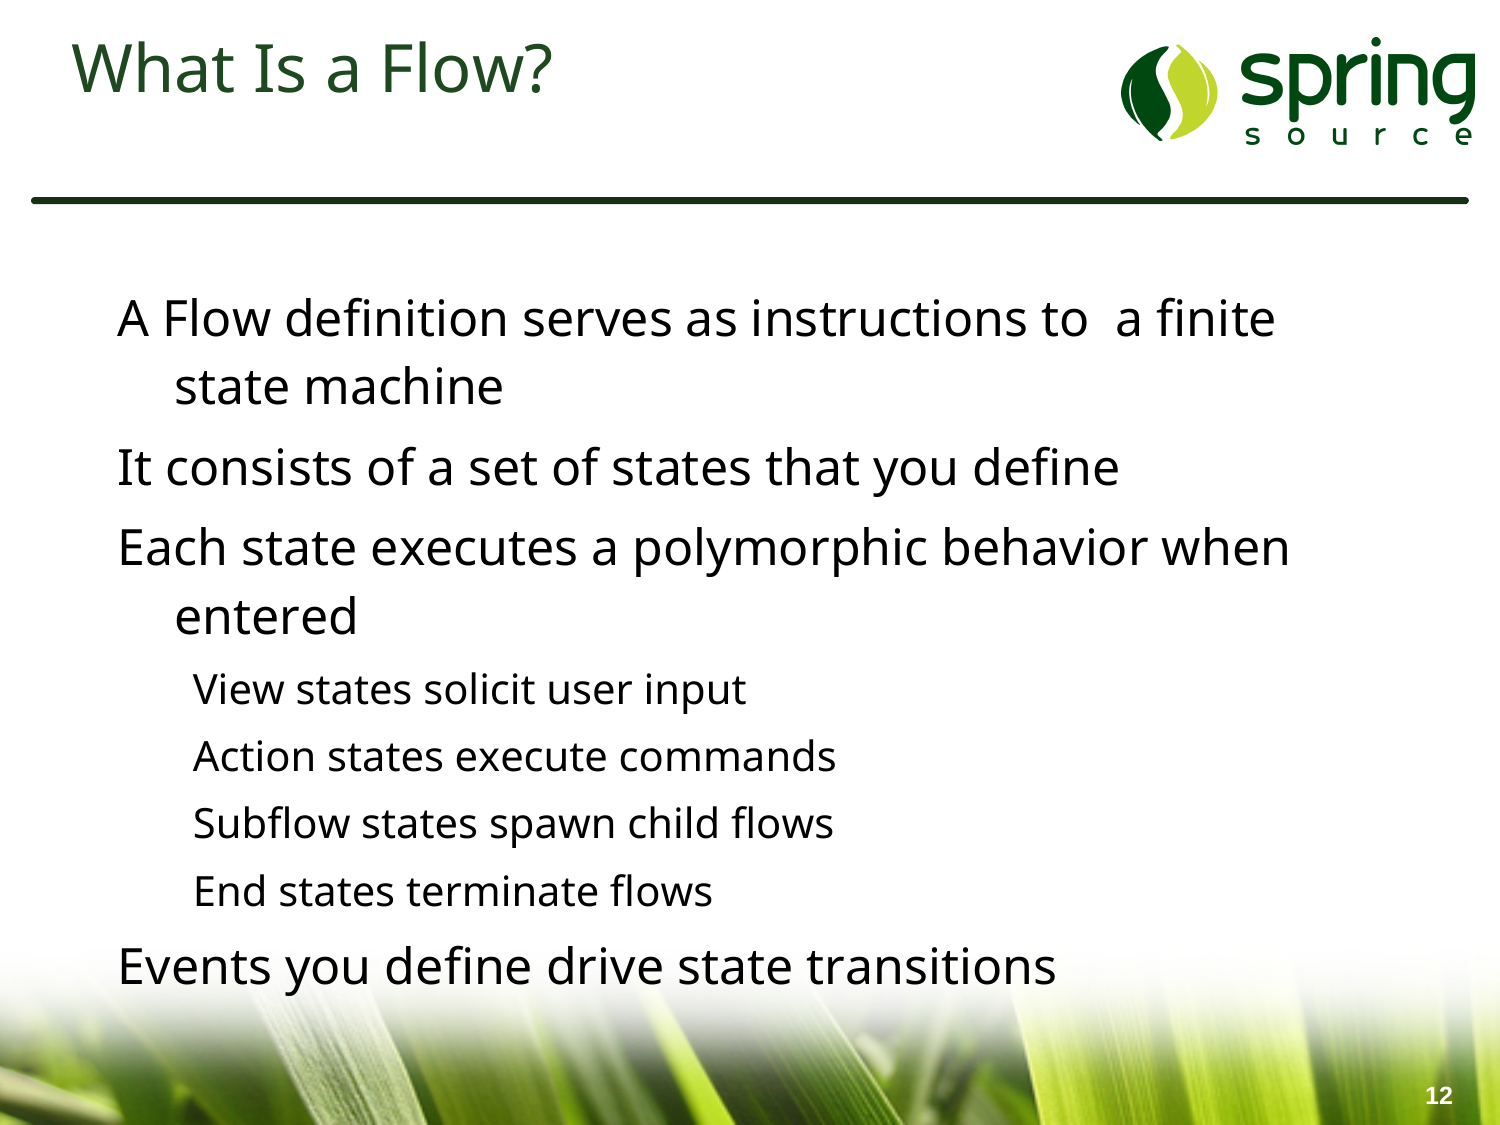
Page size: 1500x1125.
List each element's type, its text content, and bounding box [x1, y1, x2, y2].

list A Flow definition serves as instructions to a finite state machine It consists of a set of states that you define Each state executes a polymorphic behavior when entered View states solicit user input Action states execute commands Subflow states spawn child flows End states terminate flows Events you define drive state transitions [103, 275, 1395, 940]
picture [0, 944, 1500, 1125]
title What Is a Flow? [56, 13, 1090, 177]
picture [1121, 37, 1475, 145]
